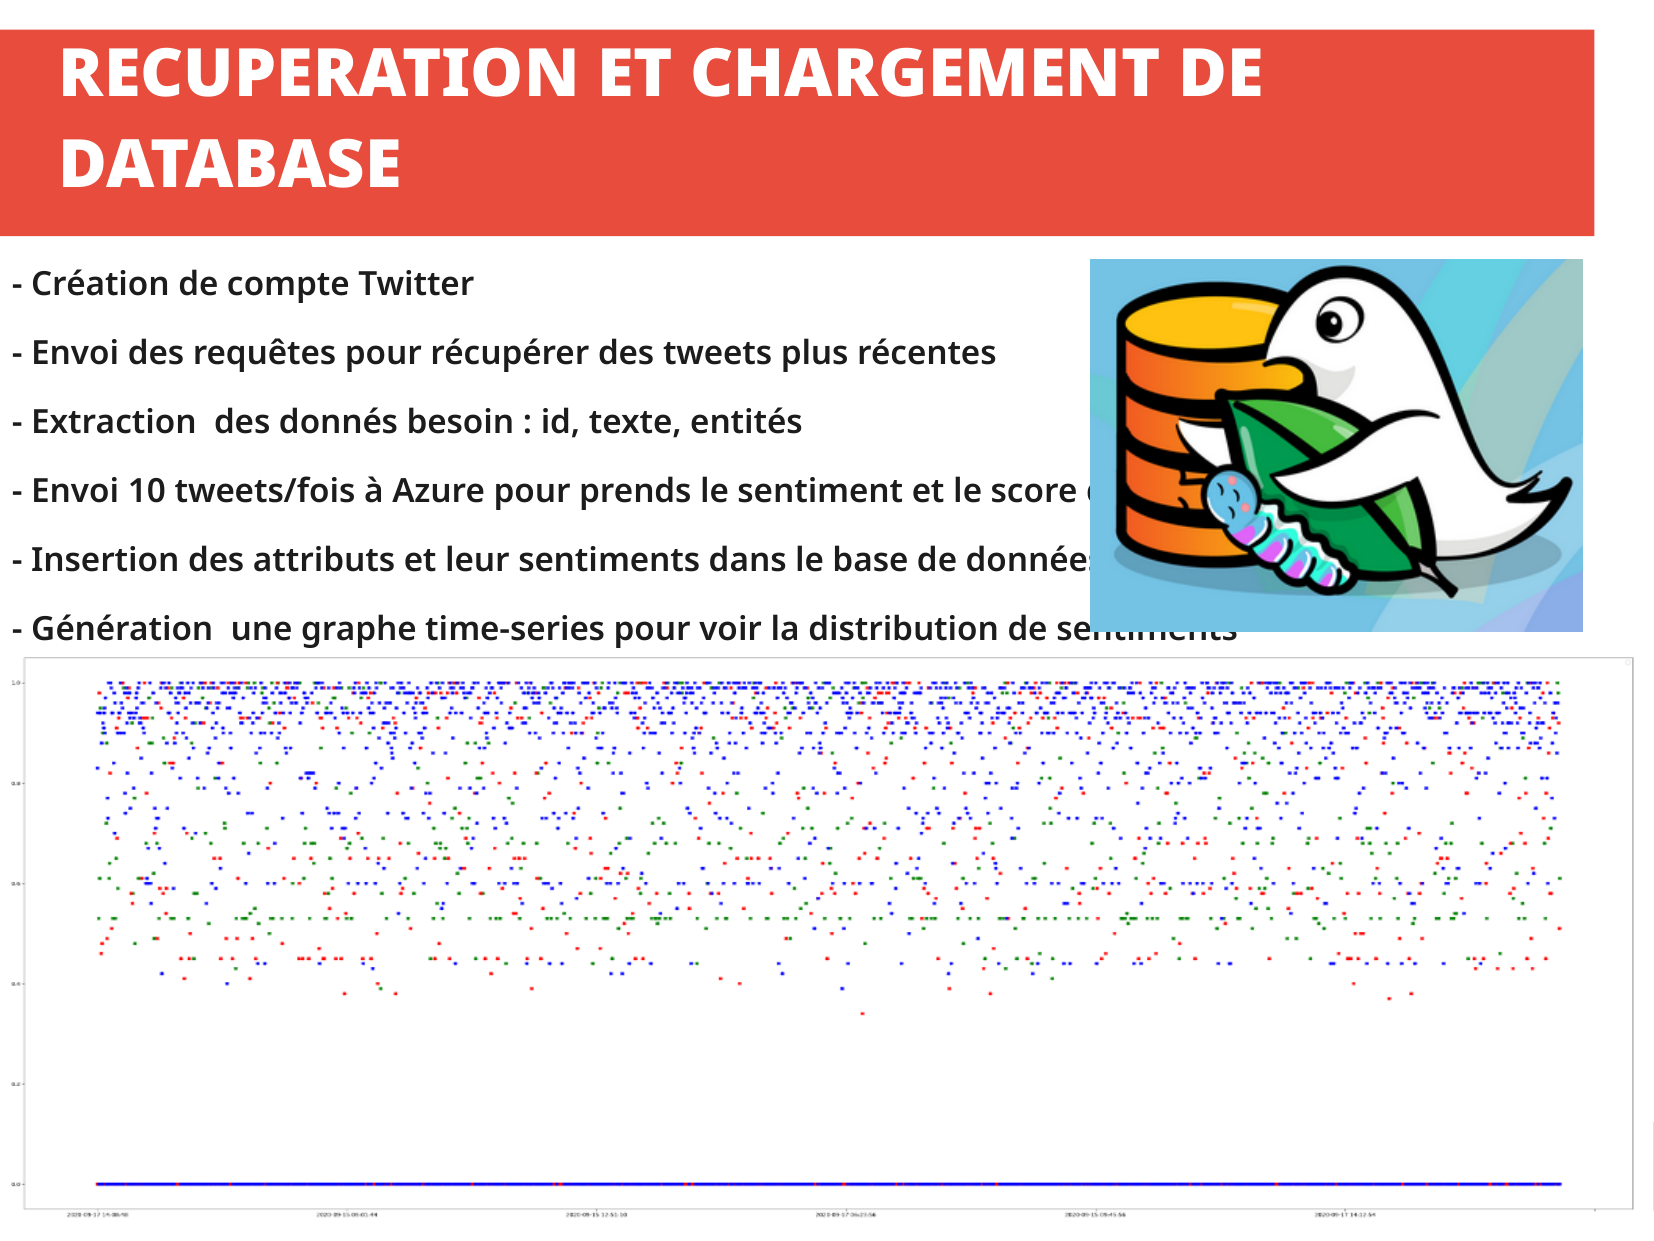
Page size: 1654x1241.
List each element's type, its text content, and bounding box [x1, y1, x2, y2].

list - Création de compte Twitter - Envoi des requêtes pour récupérer des tweets plus récentes - Extraction des donnés besoin : id, texte, entités - Envoi 10 tweets/fois à Azure pour prends le sentiment et le score de confiance - Insertion des attributs et leur sentiments dans le base de données mongodb. - Génération une graphe time-series pour voir la distribution de sentiments [11, 259, 1654, 649]
picture [11, 649, 1654, 1241]
picture [1090, 259, 1583, 632]
title RECUPERATION ET CHARGEMENT DE DATABASE [59, 59, 1595, 207]
